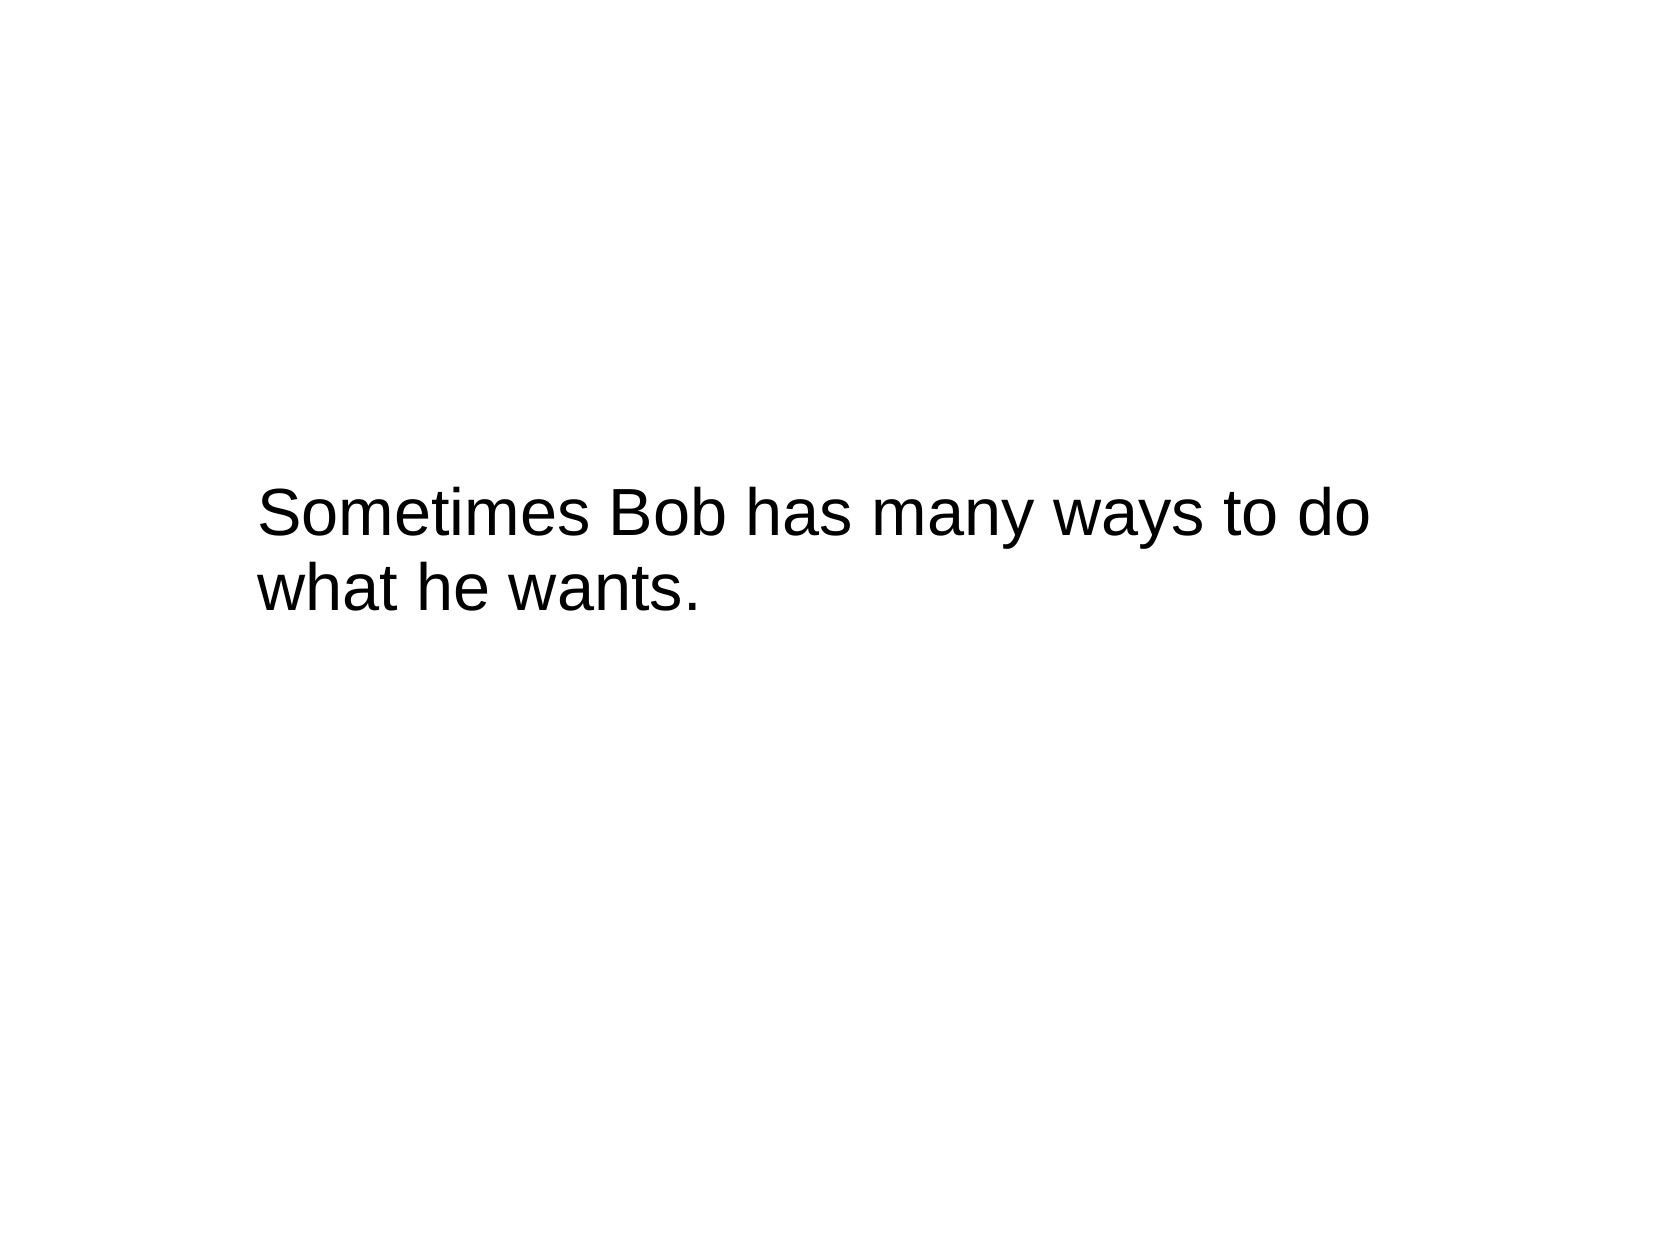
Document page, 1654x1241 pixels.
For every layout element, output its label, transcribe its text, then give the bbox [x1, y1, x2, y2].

text_box Sometimes Bob has many ways to do what he wants. [242, 318, 1458, 1081]
